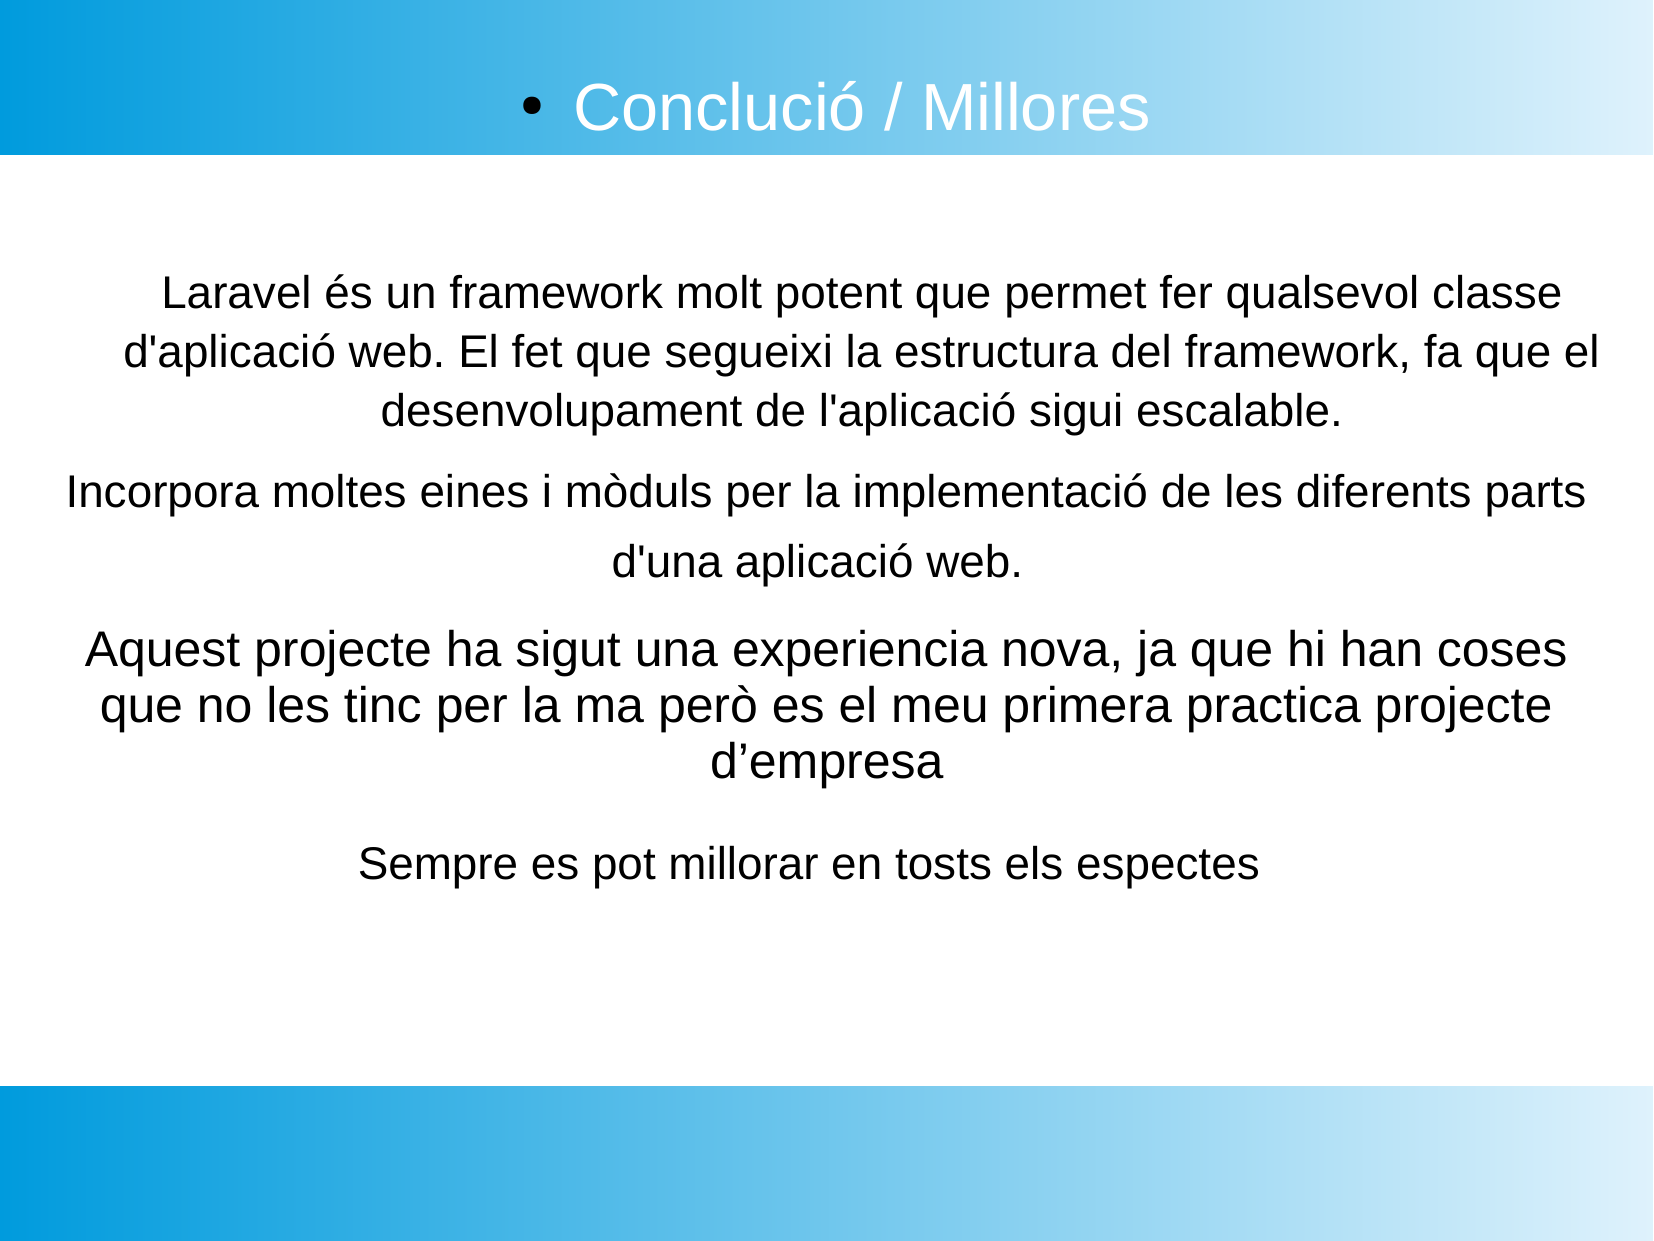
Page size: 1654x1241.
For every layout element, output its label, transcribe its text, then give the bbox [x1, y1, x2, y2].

title Conclució / Millores [82, 49, 1571, 155]
list Sempre es pot millorar en tosts els espectes [35, 838, 1583, 922]
list Laravel és un framework molt potent que permet fer qualsevol classe d'aplicació web. El fet que segueixi la estructura del framework, fa que el desenvolupament de l'aplicació sigui escalable. Incorpora moltes eines i mòduls per la implementació de les diferents parts d'una aplicació web. Aquest projecte ha sigut una experiencia nova, ja que hi han coses que no les tinc per la ma però es el meu primera practica projecte d’empresa [47, 259, 1607, 745]
